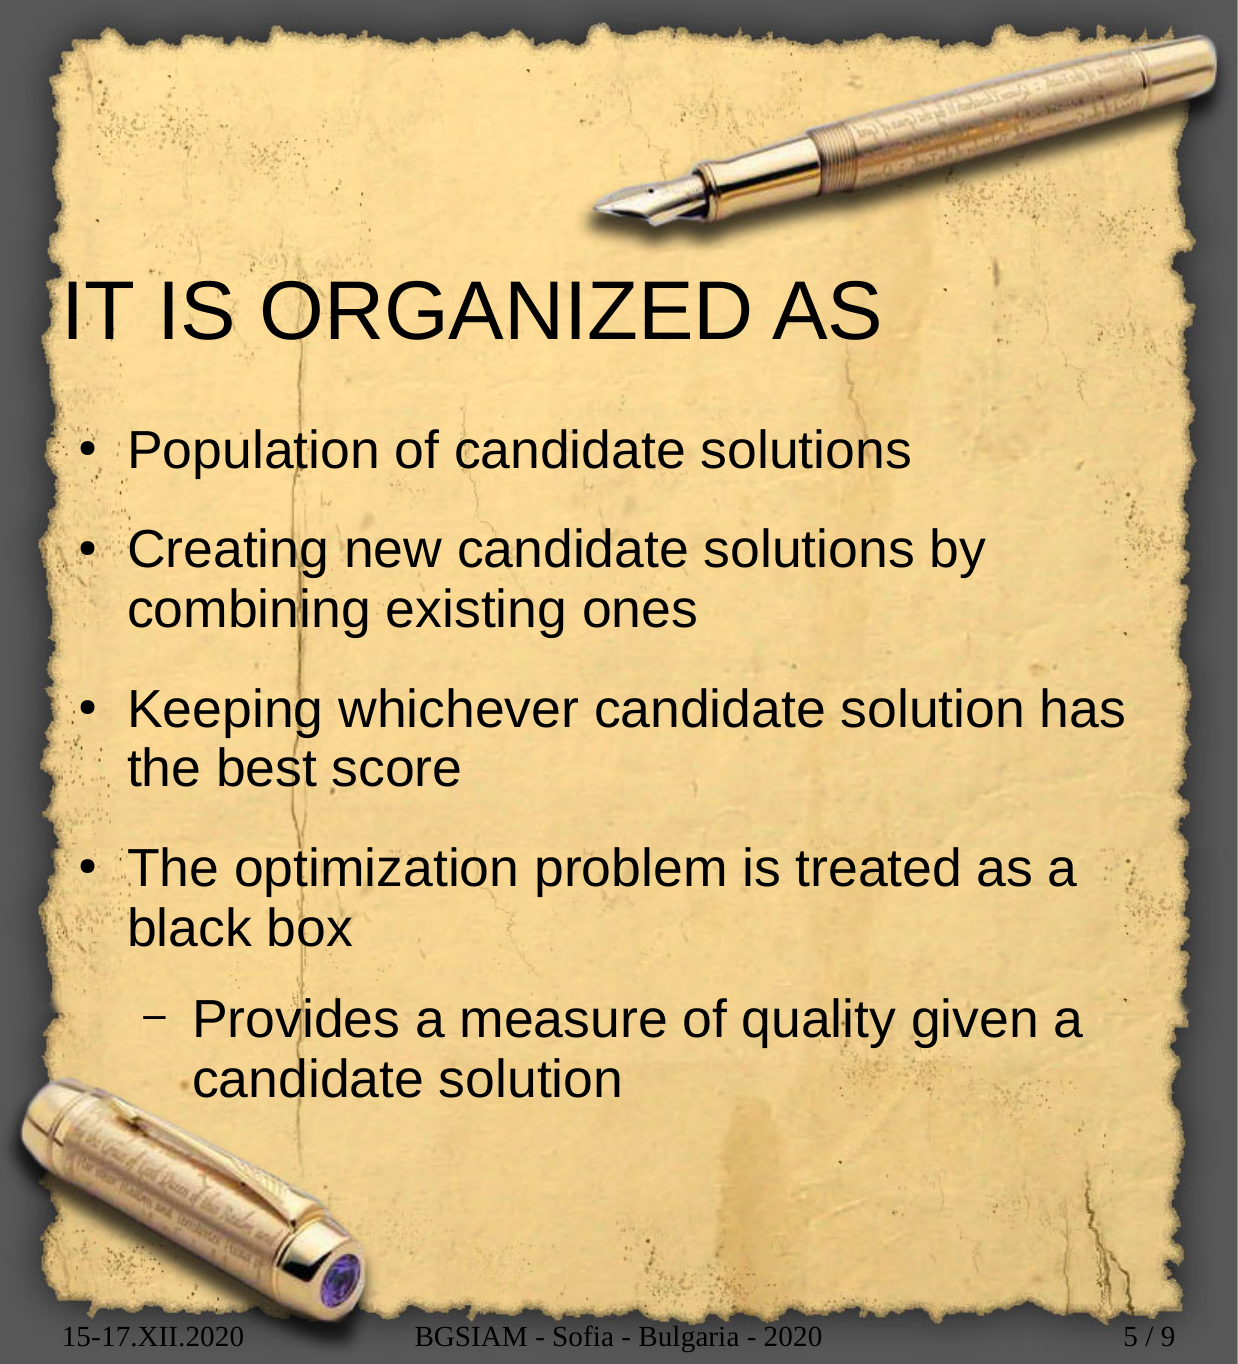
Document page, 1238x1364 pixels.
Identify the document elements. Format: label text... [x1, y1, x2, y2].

picture [0, 0, 1238, 1364]
list Population of candidate solutions Creating new candidate solutions by combining existing ones Keeping whichever candidate solution has the best score The optimization problem is treated as a black box Provides a measure of quality given a candidate solution [61, 420, 1176, 1110]
title It is organized as [61, 240, 1176, 383]
